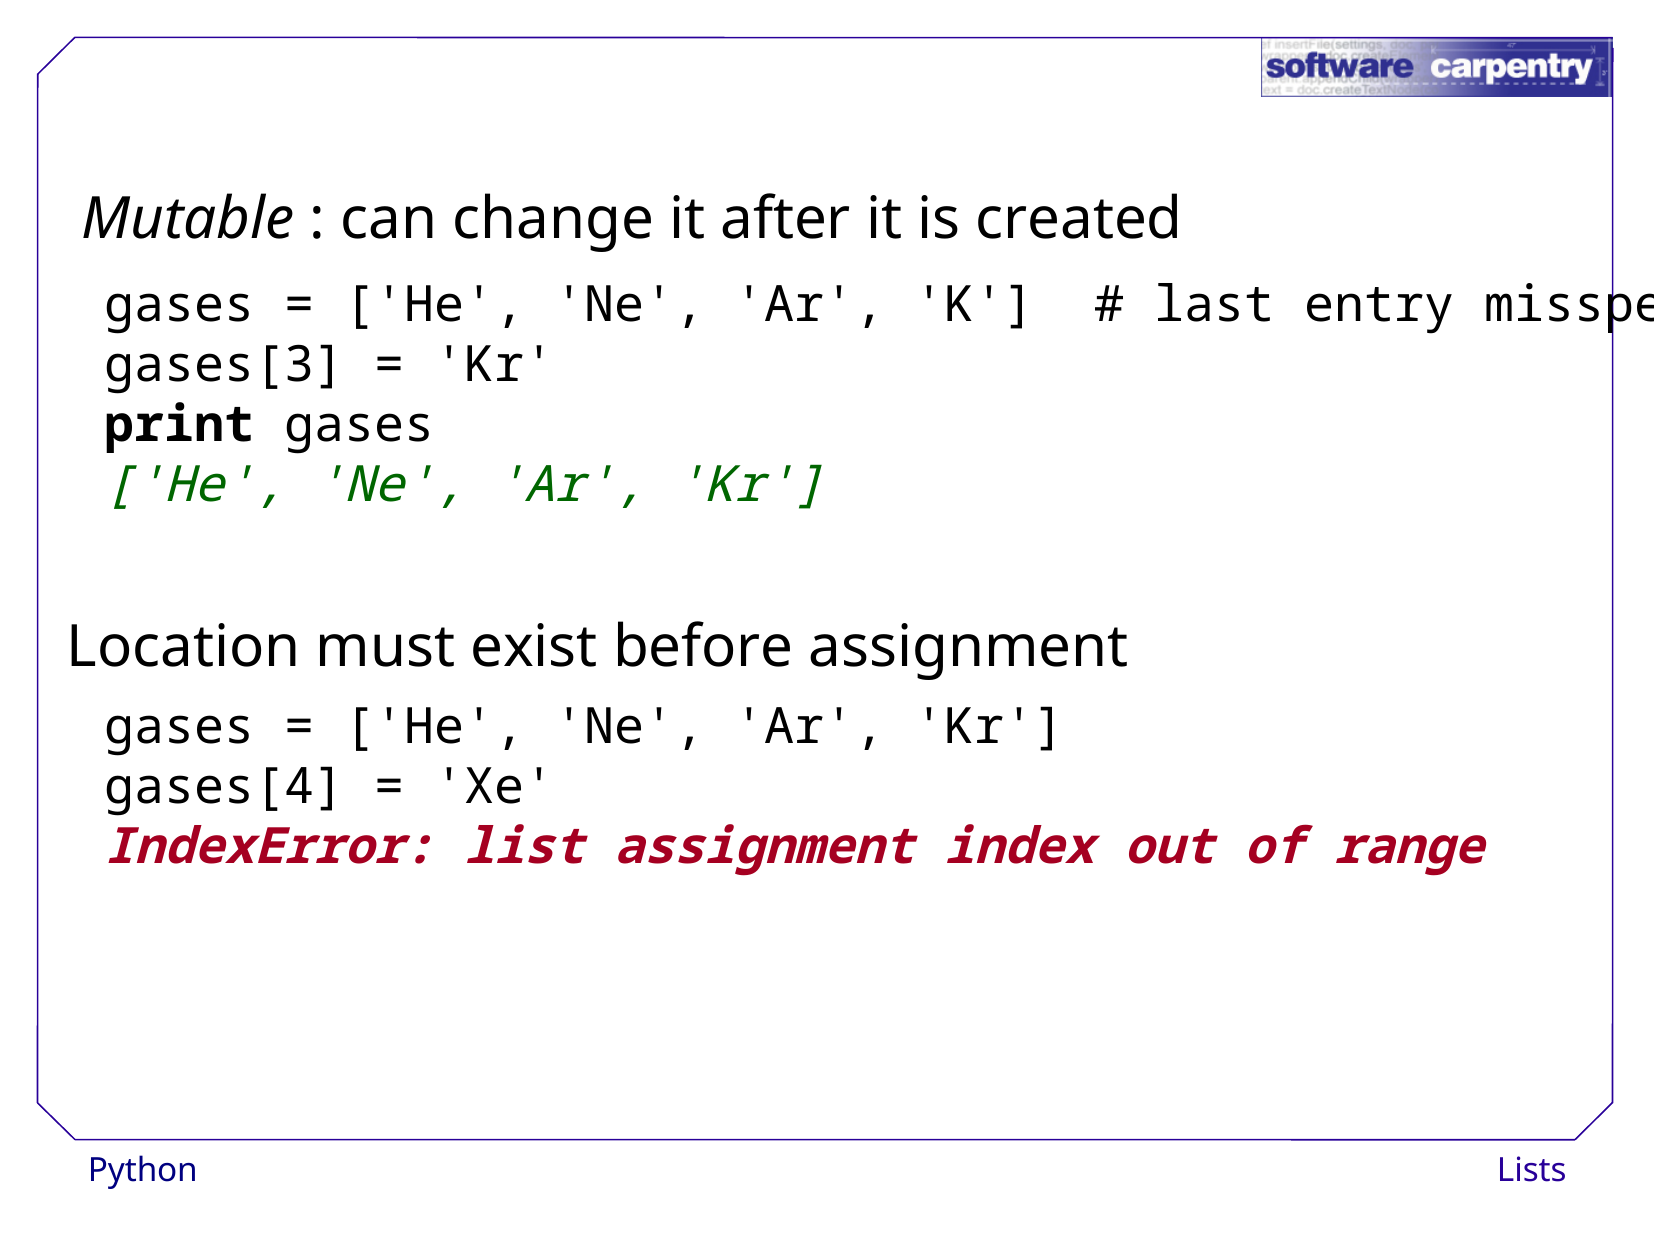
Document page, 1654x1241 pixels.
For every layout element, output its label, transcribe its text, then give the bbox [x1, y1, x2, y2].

picture [1261, 39, 1613, 97]
text_box Location must exist before assignment [51, 565, 1294, 687]
text_box Mutable : can change it after it is created [67, 138, 1348, 259]
text_box gases = ['He', 'Ne', 'Ar', 'Kr'] gases[4] = 'Xe' IndexError: list assignment index out of range [89, 686, 1512, 951]
text_box gases = ['He', 'Ne', 'Ar', 'K'] # last entry misspelled gases[3] = 'Kr' print gases ['He', 'Ne', 'Ar', 'Kr'] [89, 263, 1512, 529]
